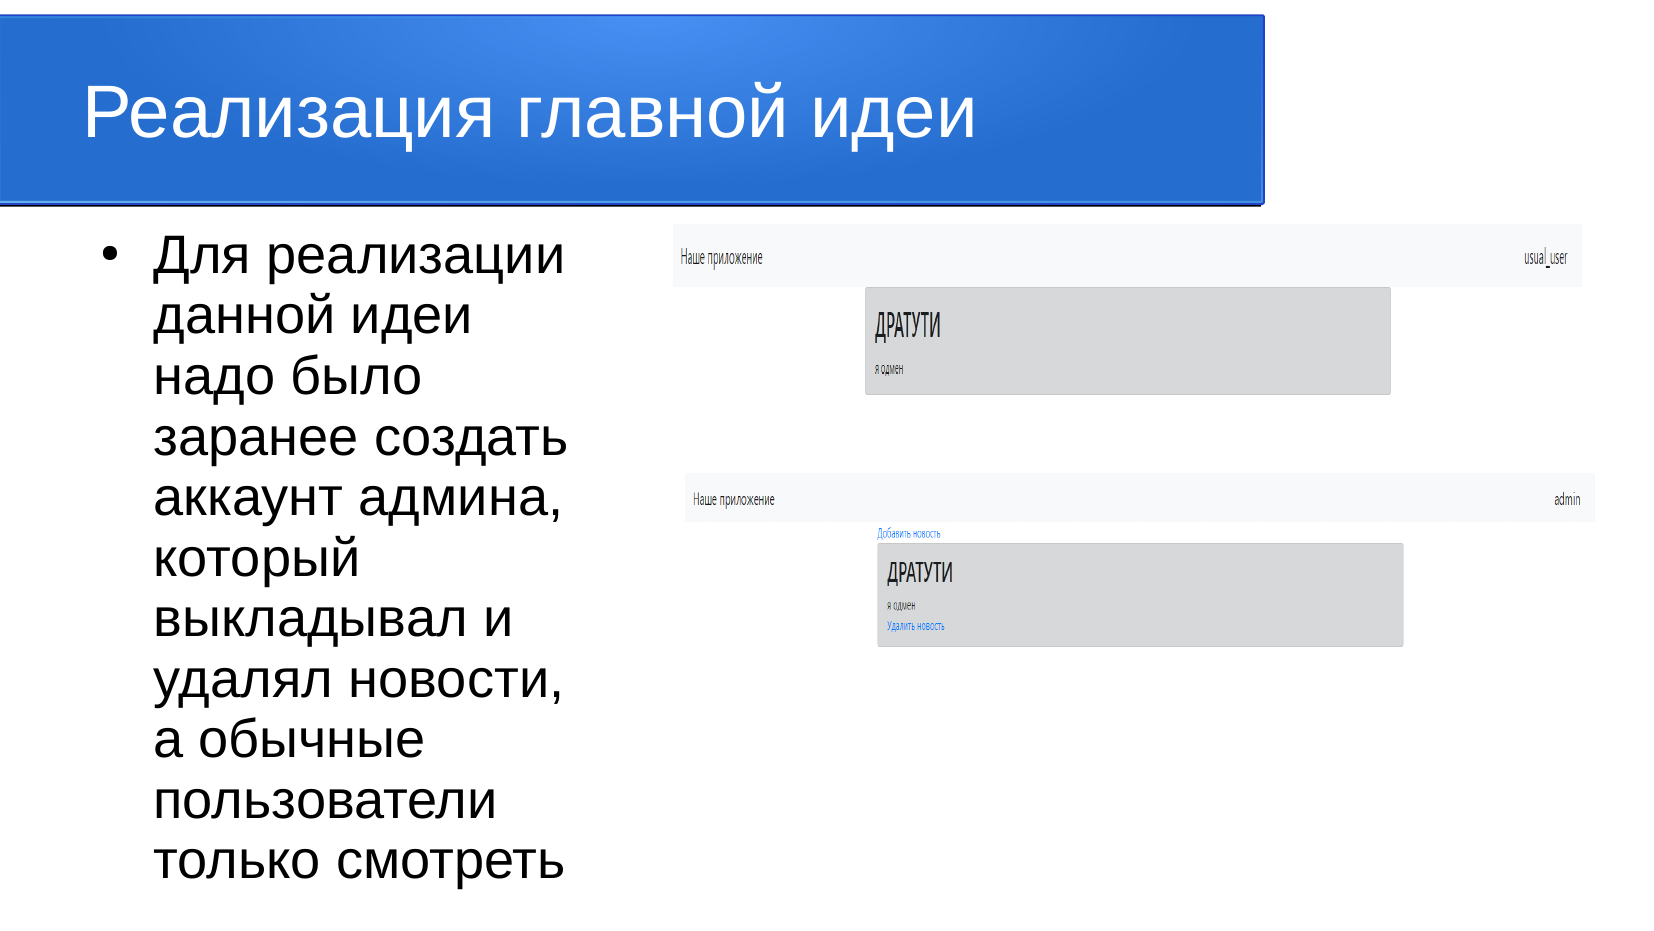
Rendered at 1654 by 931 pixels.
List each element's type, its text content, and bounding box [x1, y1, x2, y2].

picture [685, 473, 1595, 674]
list Для реализации данной идеи надо было заранее создать аккаунт админа, который выкладывал и удалял новости, а обычные пользователи только смотреть [82, 224, 603, 898]
title Реализация главной идеи [82, 35, 1235, 189]
picture [673, 224, 1582, 426]
